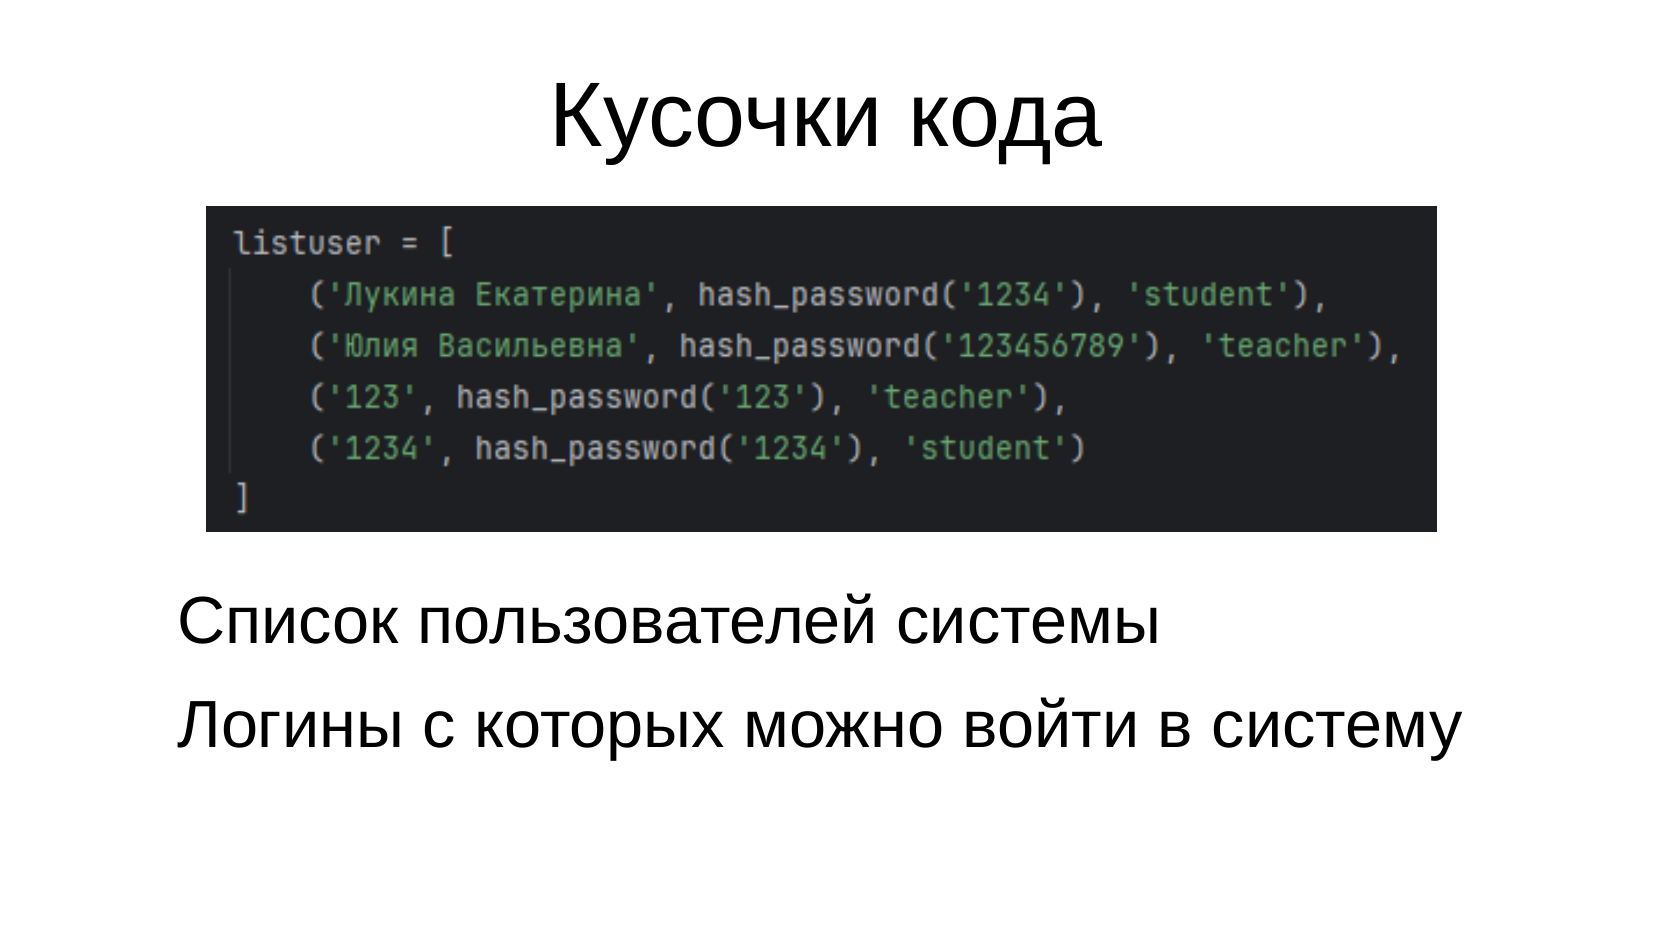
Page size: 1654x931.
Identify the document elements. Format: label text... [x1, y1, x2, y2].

list Список пользователей системы Логины с которых можно войти в систему [106, 582, 1595, 798]
picture [206, 206, 1437, 532]
title Кусочки кода [82, 37, 1571, 193]
